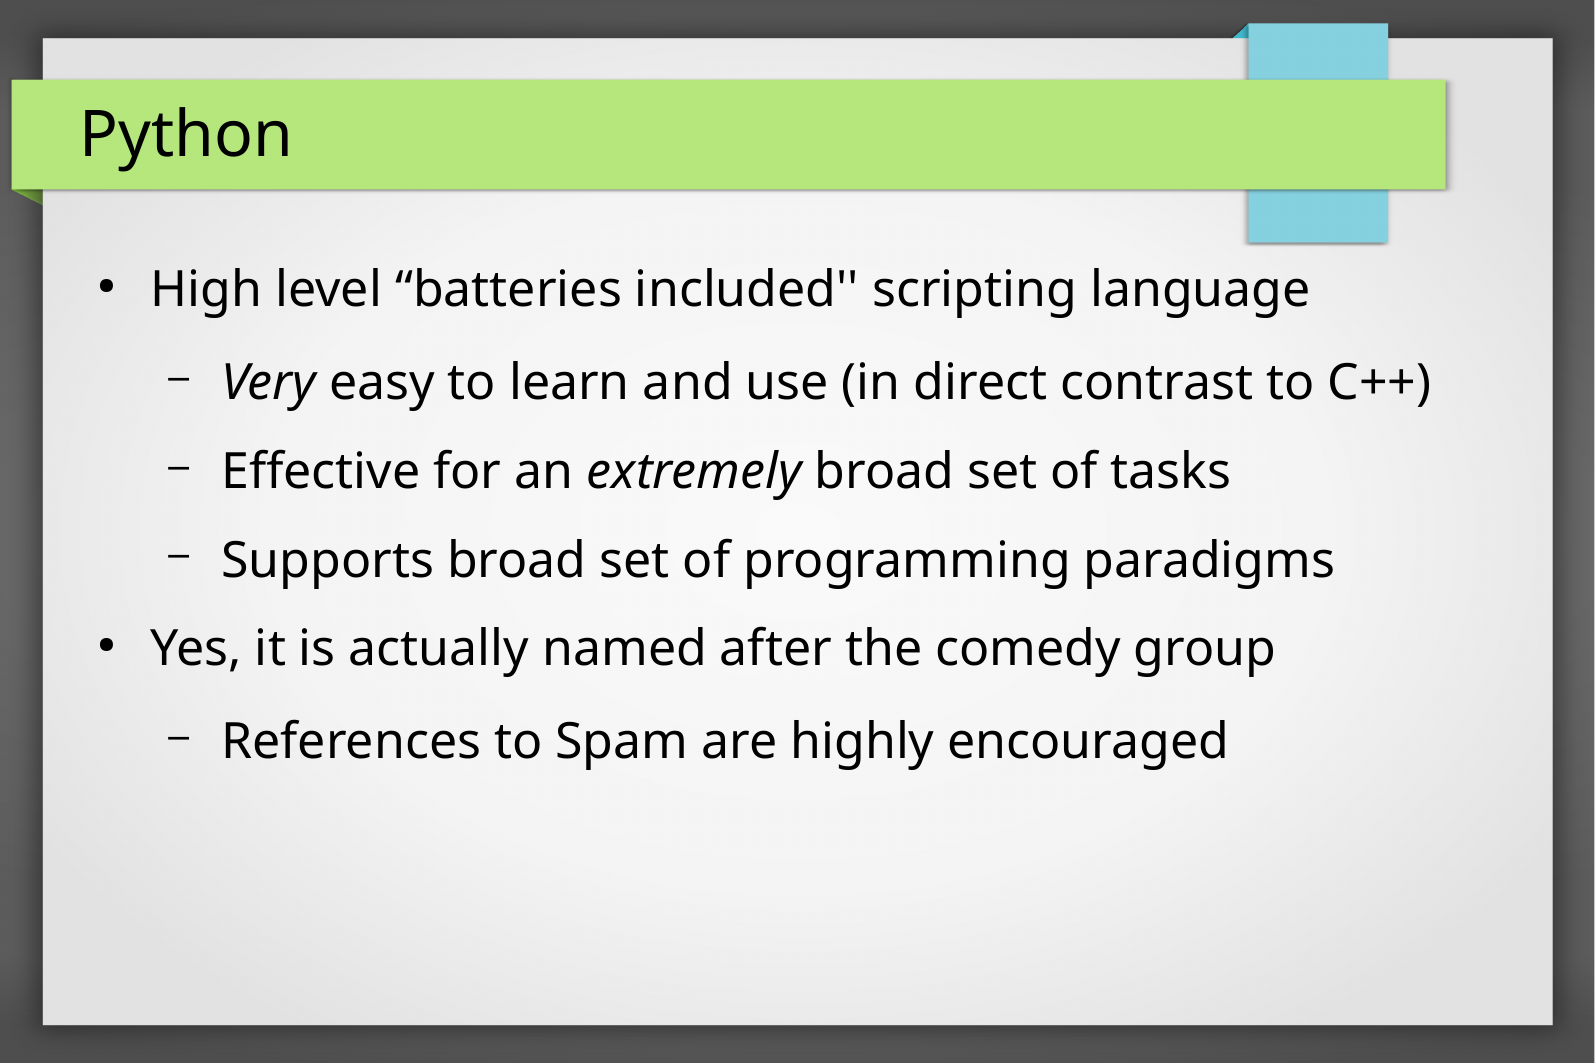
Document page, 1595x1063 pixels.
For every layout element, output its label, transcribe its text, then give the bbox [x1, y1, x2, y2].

picture [0, 0, 1595, 1063]
list High level “batteries included'' scripting language Very easy to learn and use (in direct contrast to C++) Effective for an extremely broad set of tasks Supports broad set of programming paradigms Yes, it is actually named after the comedy group References to Spam are highly encouraged [79, 253, 1515, 991]
title Python [79, 78, 1219, 185]
